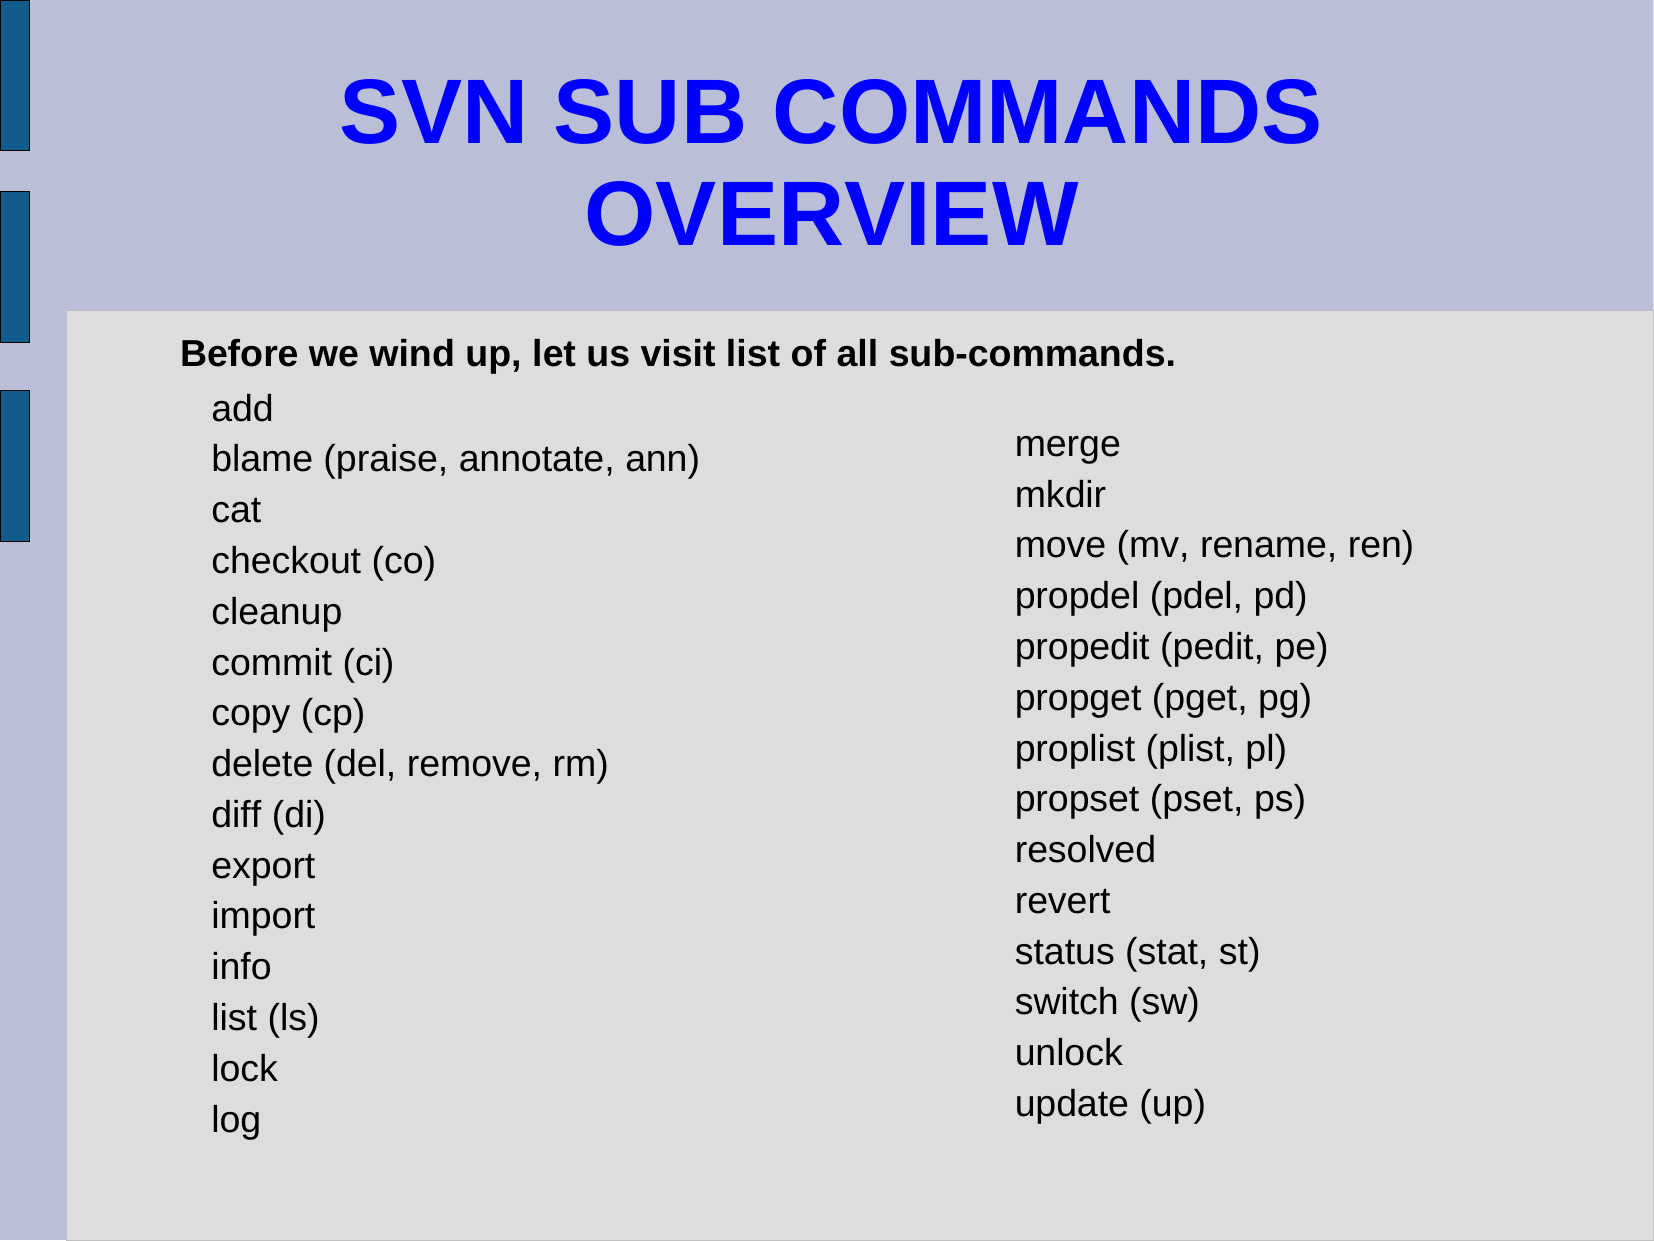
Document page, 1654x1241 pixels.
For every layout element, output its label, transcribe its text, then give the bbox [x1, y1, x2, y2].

text_box Before we wind up, let us visit list of all sub-commands. [162, 332, 1577, 379]
list add blame (praise, annotate, ann) cat checkout (co) cleanup commit (ci) copy (cp) delete (del, remove, rm) diff (di) export import info list (ls) lock log [147, 379, 875, 1171]
title SVN SUB COMMANDS OVERVIEW [215, 48, 1449, 278]
list merge mkdir move (mv, rename, ren) propdel (pdel, pd) propedit (pedit, pe) propget (pget, pg) proplist (plist, pl) propset (pset, ps) resolved revert status (stat, st) switch (sw) unlock update (up) [950, 414, 1654, 1154]
